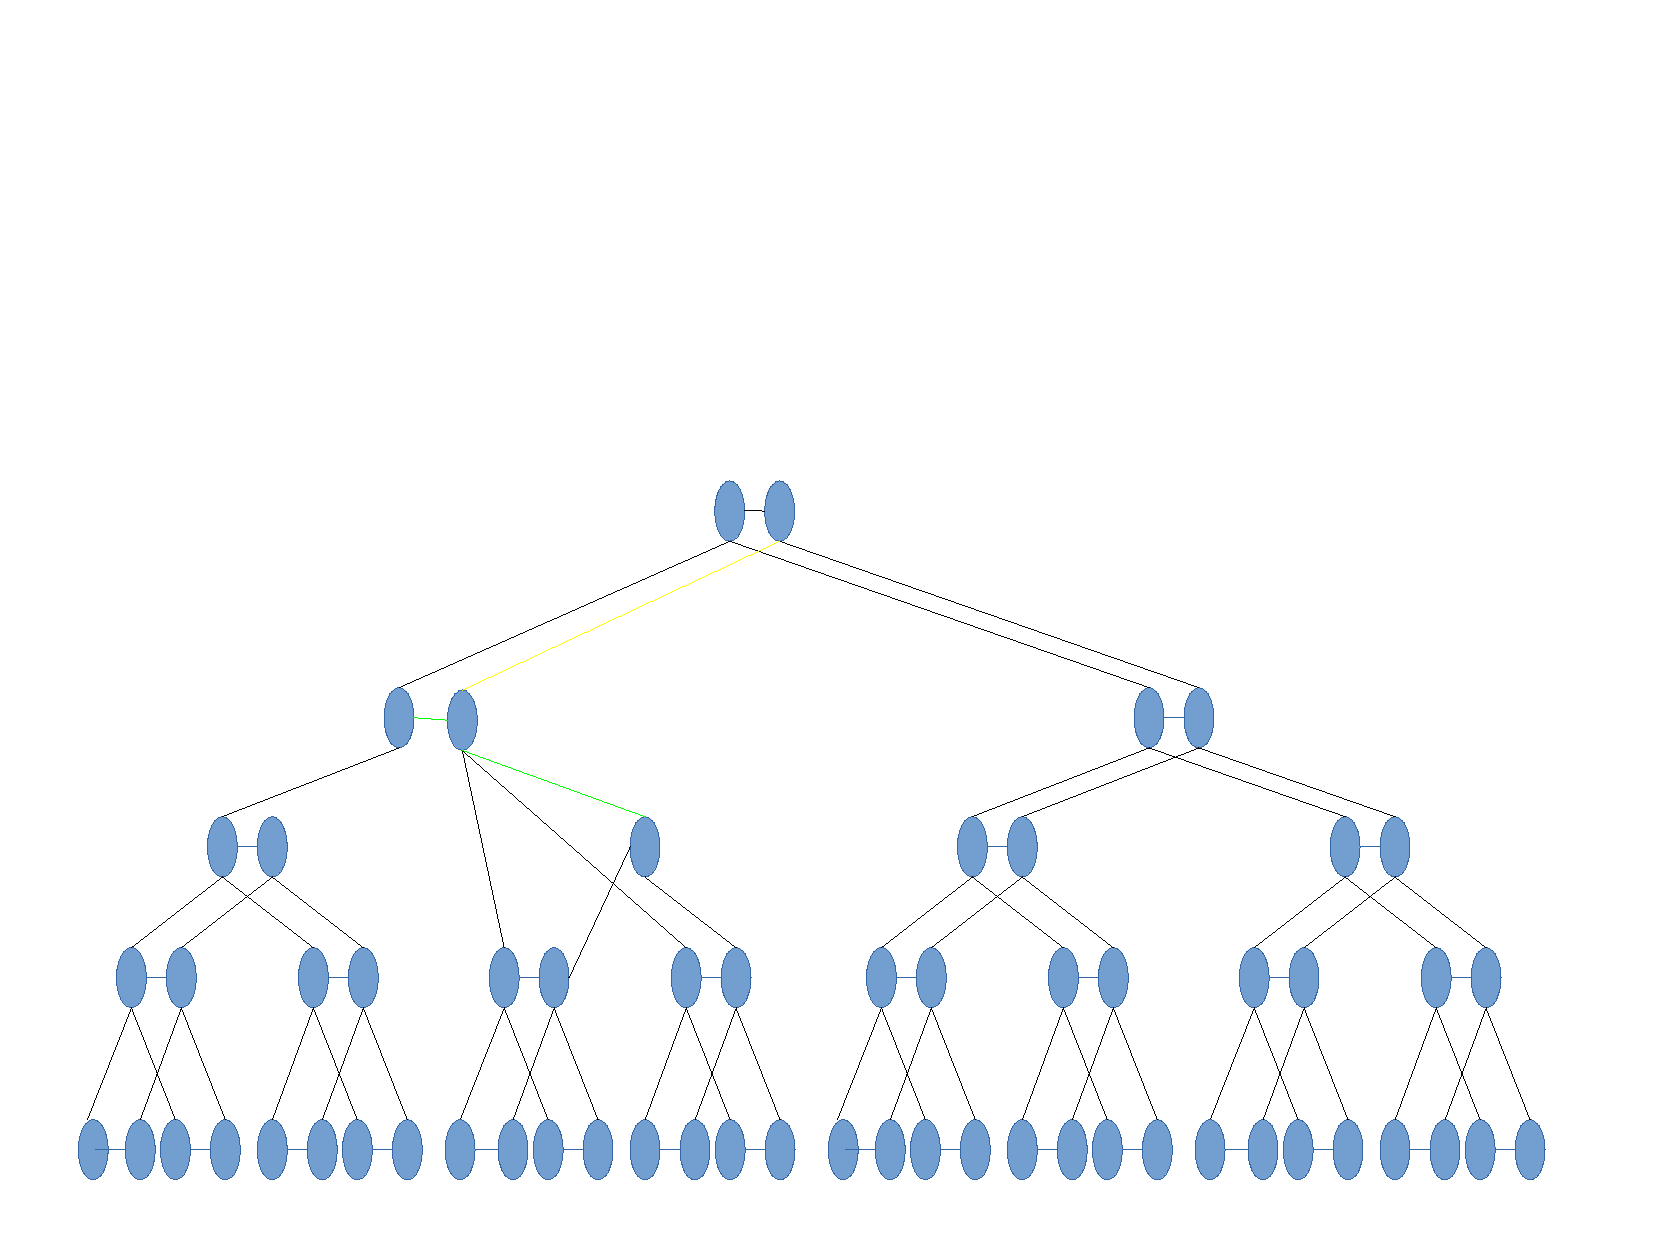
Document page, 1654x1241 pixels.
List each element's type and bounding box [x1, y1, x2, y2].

text_box [210, 1119, 241, 1180]
text_box [721, 947, 752, 1008]
text_box [630, 1119, 660, 1180]
text_box [957, 816, 988, 877]
text_box [1092, 1119, 1123, 1180]
text_box [257, 1119, 288, 1180]
text_box [630, 816, 660, 877]
text_box [875, 1119, 906, 1180]
text_box [307, 1119, 338, 1180]
text_box [1430, 1119, 1460, 1180]
text_box [166, 947, 197, 1008]
text_box [671, 947, 702, 1008]
text_box [1421, 947, 1452, 1008]
text_box [298, 947, 329, 1008]
text_box [910, 1119, 941, 1180]
text_box [1515, 1119, 1546, 1180]
text_box [916, 947, 947, 1008]
text_box [116, 947, 147, 1008]
text_box [1289, 947, 1319, 1008]
text_box [207, 816, 238, 877]
text_box [714, 480, 745, 541]
text_box [1471, 947, 1502, 1008]
text_box [348, 947, 379, 1008]
text_box [715, 1119, 746, 1180]
text_box [1184, 687, 1214, 748]
text_box [1007, 816, 1038, 877]
text_box [764, 480, 795, 541]
text_box [1195, 1119, 1226, 1180]
text_box [342, 1119, 373, 1180]
text_box [1333, 1119, 1363, 1180]
text_box [78, 1119, 109, 1180]
text_box [1380, 816, 1410, 877]
text_box [1465, 1119, 1496, 1180]
text_box [583, 1119, 613, 1180]
text_box [866, 947, 897, 1008]
text_box [539, 947, 569, 1008]
text_box [1380, 1119, 1410, 1180]
text_box [1248, 1119, 1278, 1180]
text_box [160, 1119, 191, 1180]
text_box [384, 687, 414, 748]
text_box [533, 1119, 564, 1180]
text_box [960, 1119, 991, 1180]
text_box [1330, 816, 1361, 877]
text_box [447, 689, 478, 751]
text_box [257, 816, 288, 877]
text_box [392, 1119, 423, 1180]
text_box [1098, 947, 1129, 1008]
text_box [1239, 947, 1270, 1008]
text_box [1007, 1119, 1038, 1180]
text_box [498, 1119, 528, 1180]
text_box [1142, 1119, 1173, 1180]
text_box [765, 1119, 796, 1180]
text_box [680, 1119, 710, 1180]
text_box [1134, 687, 1164, 748]
text_box [489, 947, 520, 1008]
text_box [1283, 1119, 1314, 1180]
text_box [1057, 1119, 1088, 1180]
text_box [1048, 947, 1079, 1008]
text_box [125, 1119, 156, 1180]
text_box [828, 1119, 859, 1180]
text_box [445, 1119, 476, 1180]
